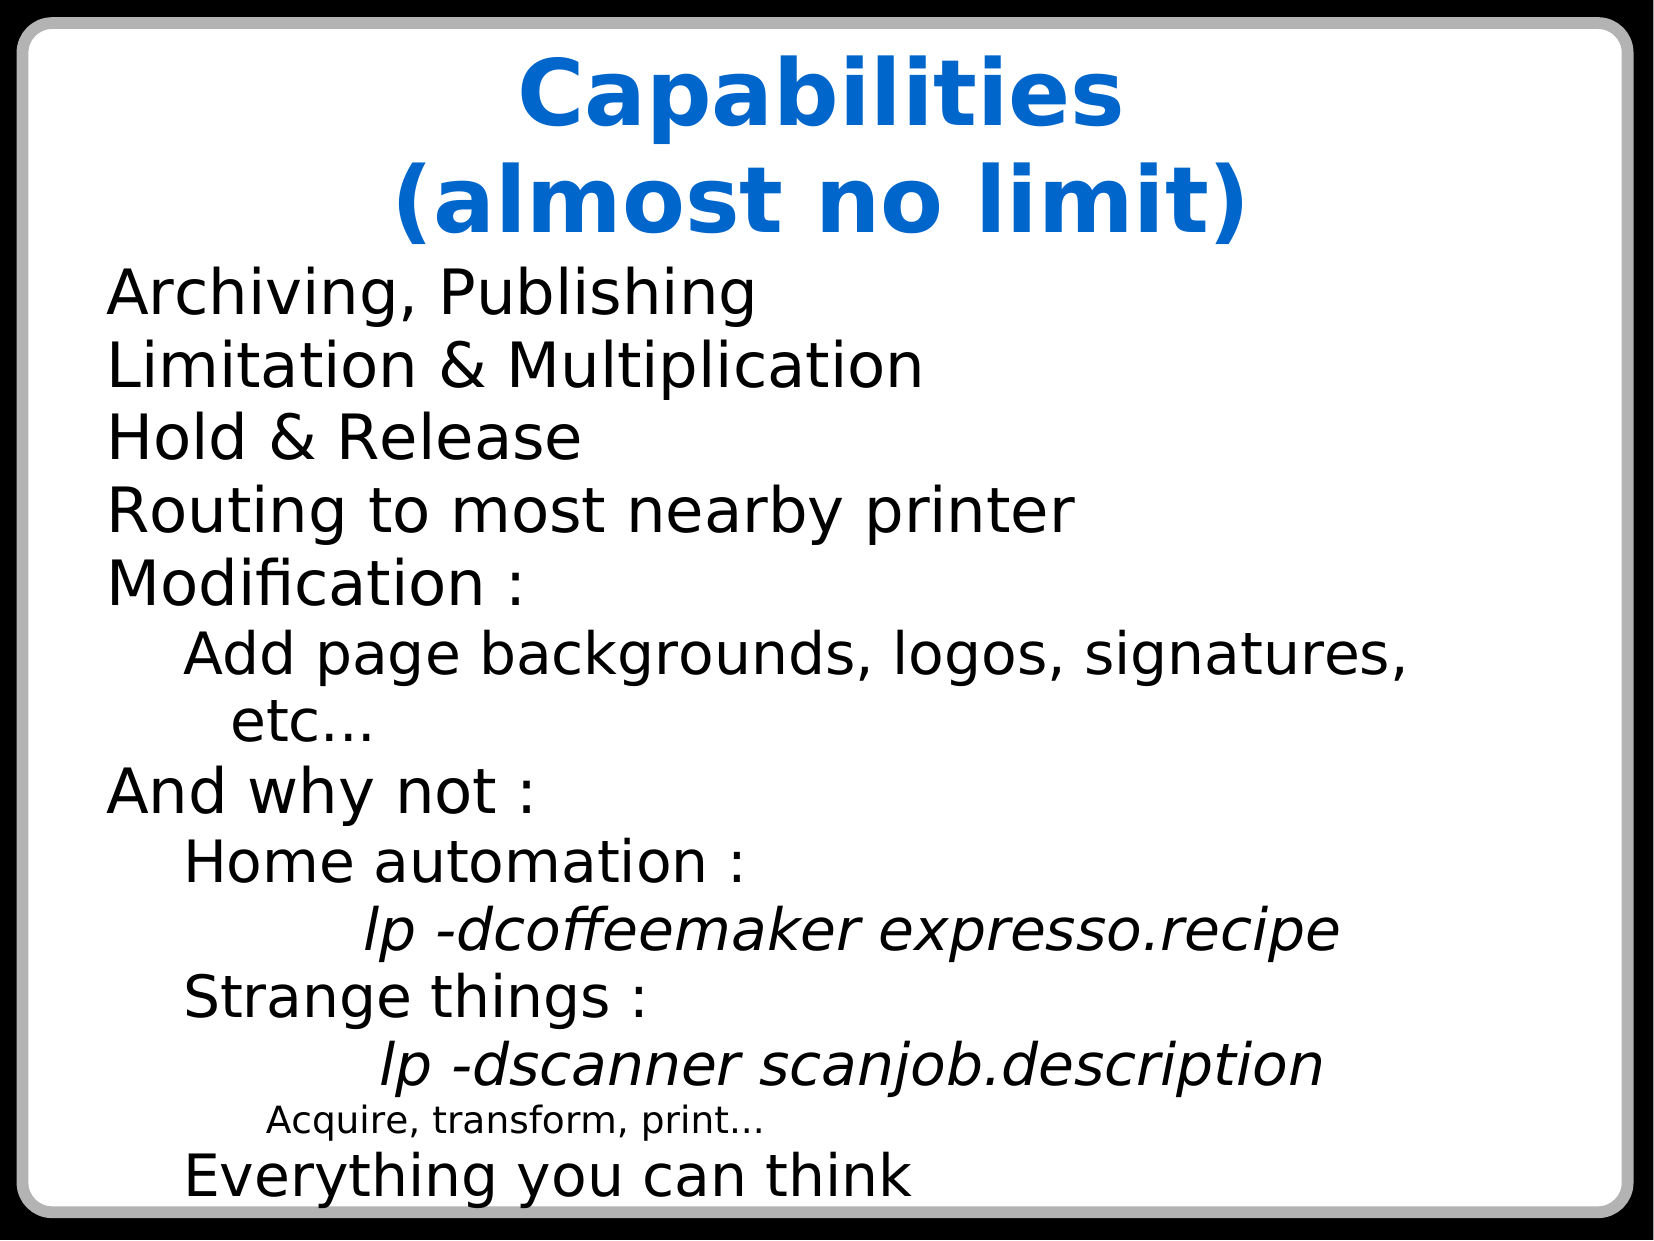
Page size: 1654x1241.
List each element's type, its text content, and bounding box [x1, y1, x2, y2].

title Capabilities (almost no limit) [67, 40, 1576, 255]
list Archiving, Publishing Limitation & Multiplication Hold & Release Routing to most nearby printer Modification : Add page backgrounds, logos, signatures, etc... And why not : Home automation : lp -dcoffeemaker expresso.recipe Strange things : lp -dscanner scanjob.description Acquire, transform, print... Everything you can think [88, 256, 1523, 1211]
